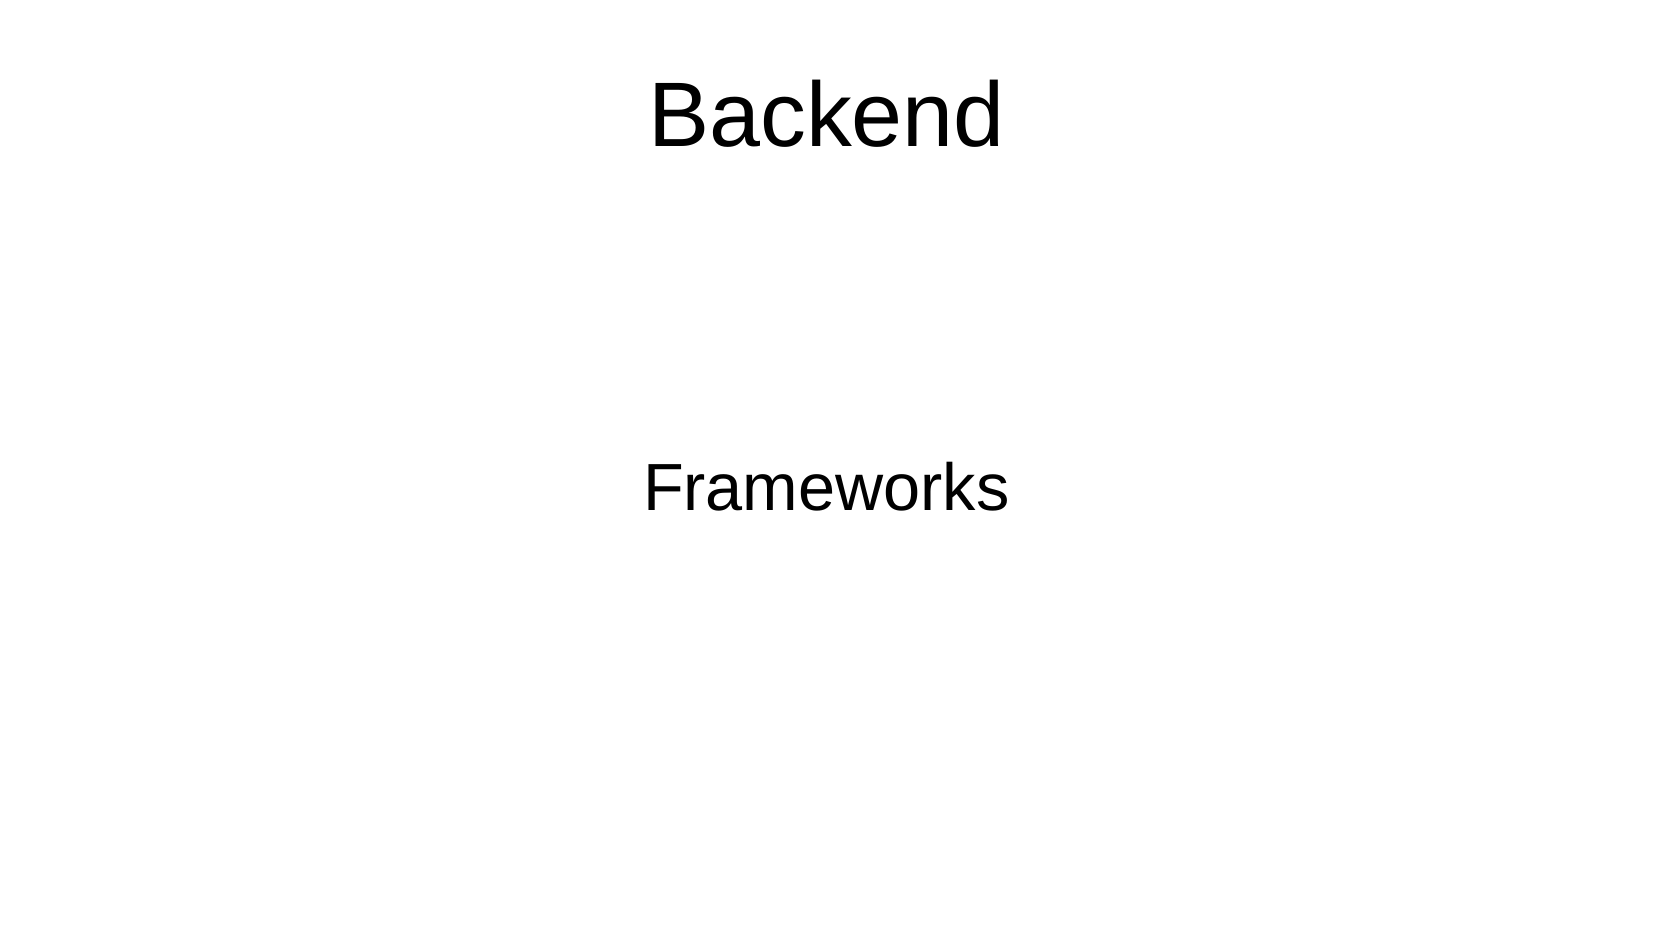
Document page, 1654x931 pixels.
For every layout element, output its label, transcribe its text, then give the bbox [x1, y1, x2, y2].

subtitle Frameworks [82, 217, 1571, 758]
title Backend [82, 37, 1571, 193]
